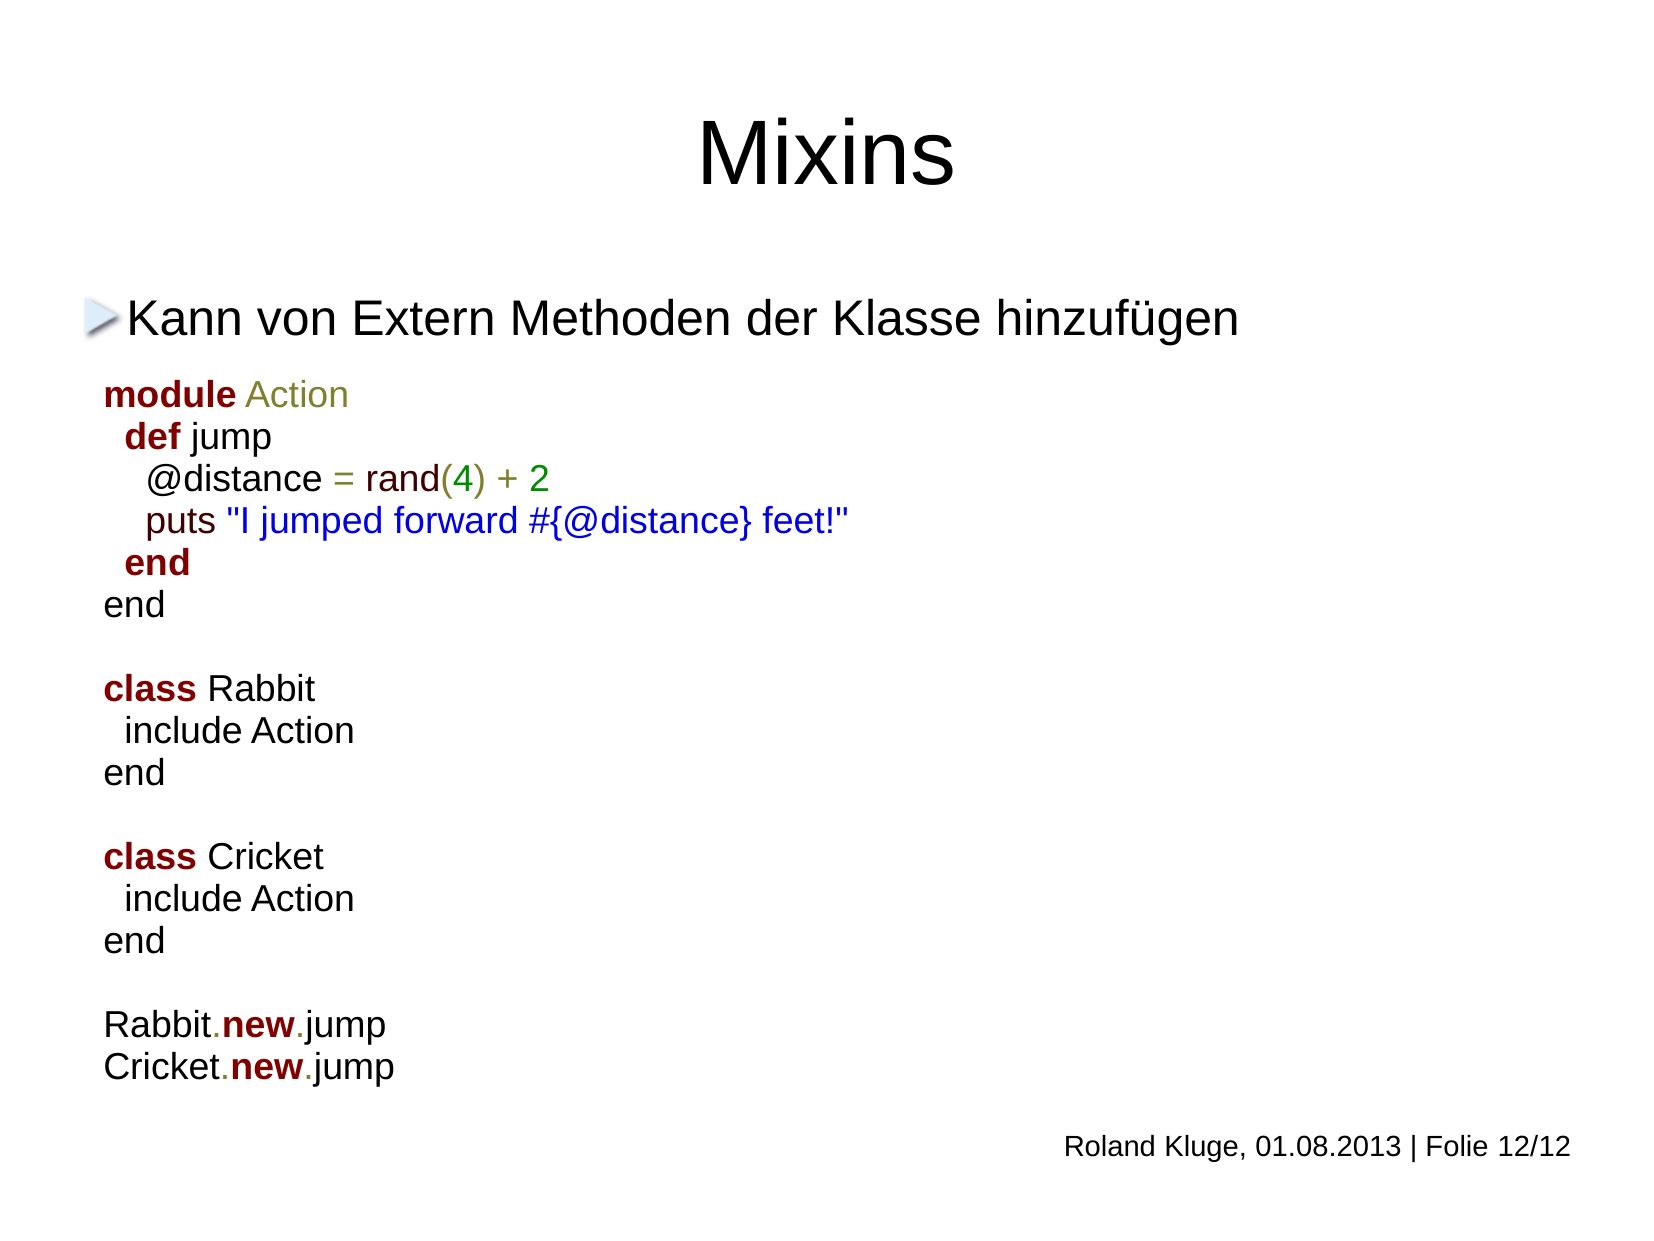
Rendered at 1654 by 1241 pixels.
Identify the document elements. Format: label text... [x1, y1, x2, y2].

text_box module Action def jump @distance = rand(4) + 2 puts "I jumped forward #{@distance} feet!" end end class Rabbit include Action end class Cricket include Action end Rabbit.new.jump Cricket.new.jump [88, 1010, 1182, 1095]
text_box Kann von Extern Methoden der Klasse hinzufügen [82, 290, 1571, 1010]
title Mixins [82, 49, 1571, 257]
